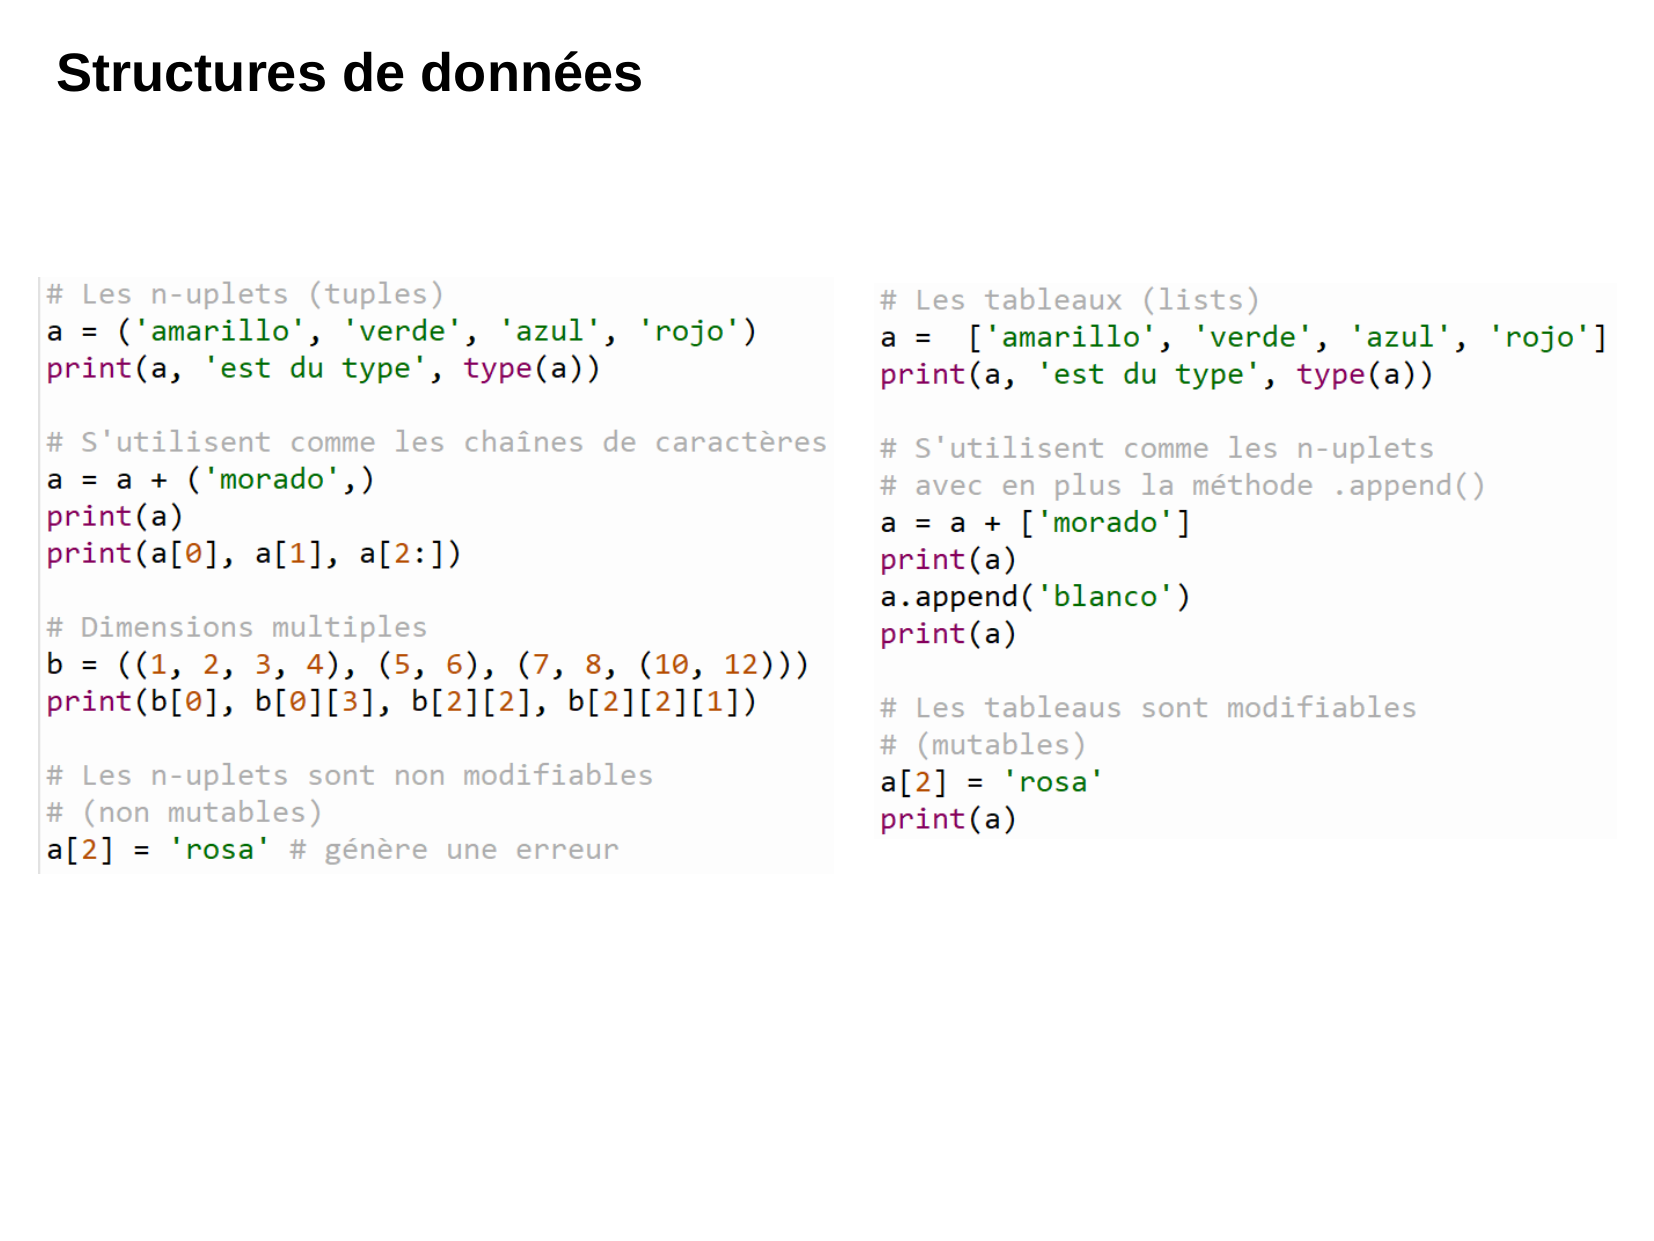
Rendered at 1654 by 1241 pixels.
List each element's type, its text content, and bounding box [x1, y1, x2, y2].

text_box Structures de données [41, 35, 660, 111]
picture [874, 283, 1617, 839]
picture [38, 277, 834, 875]
